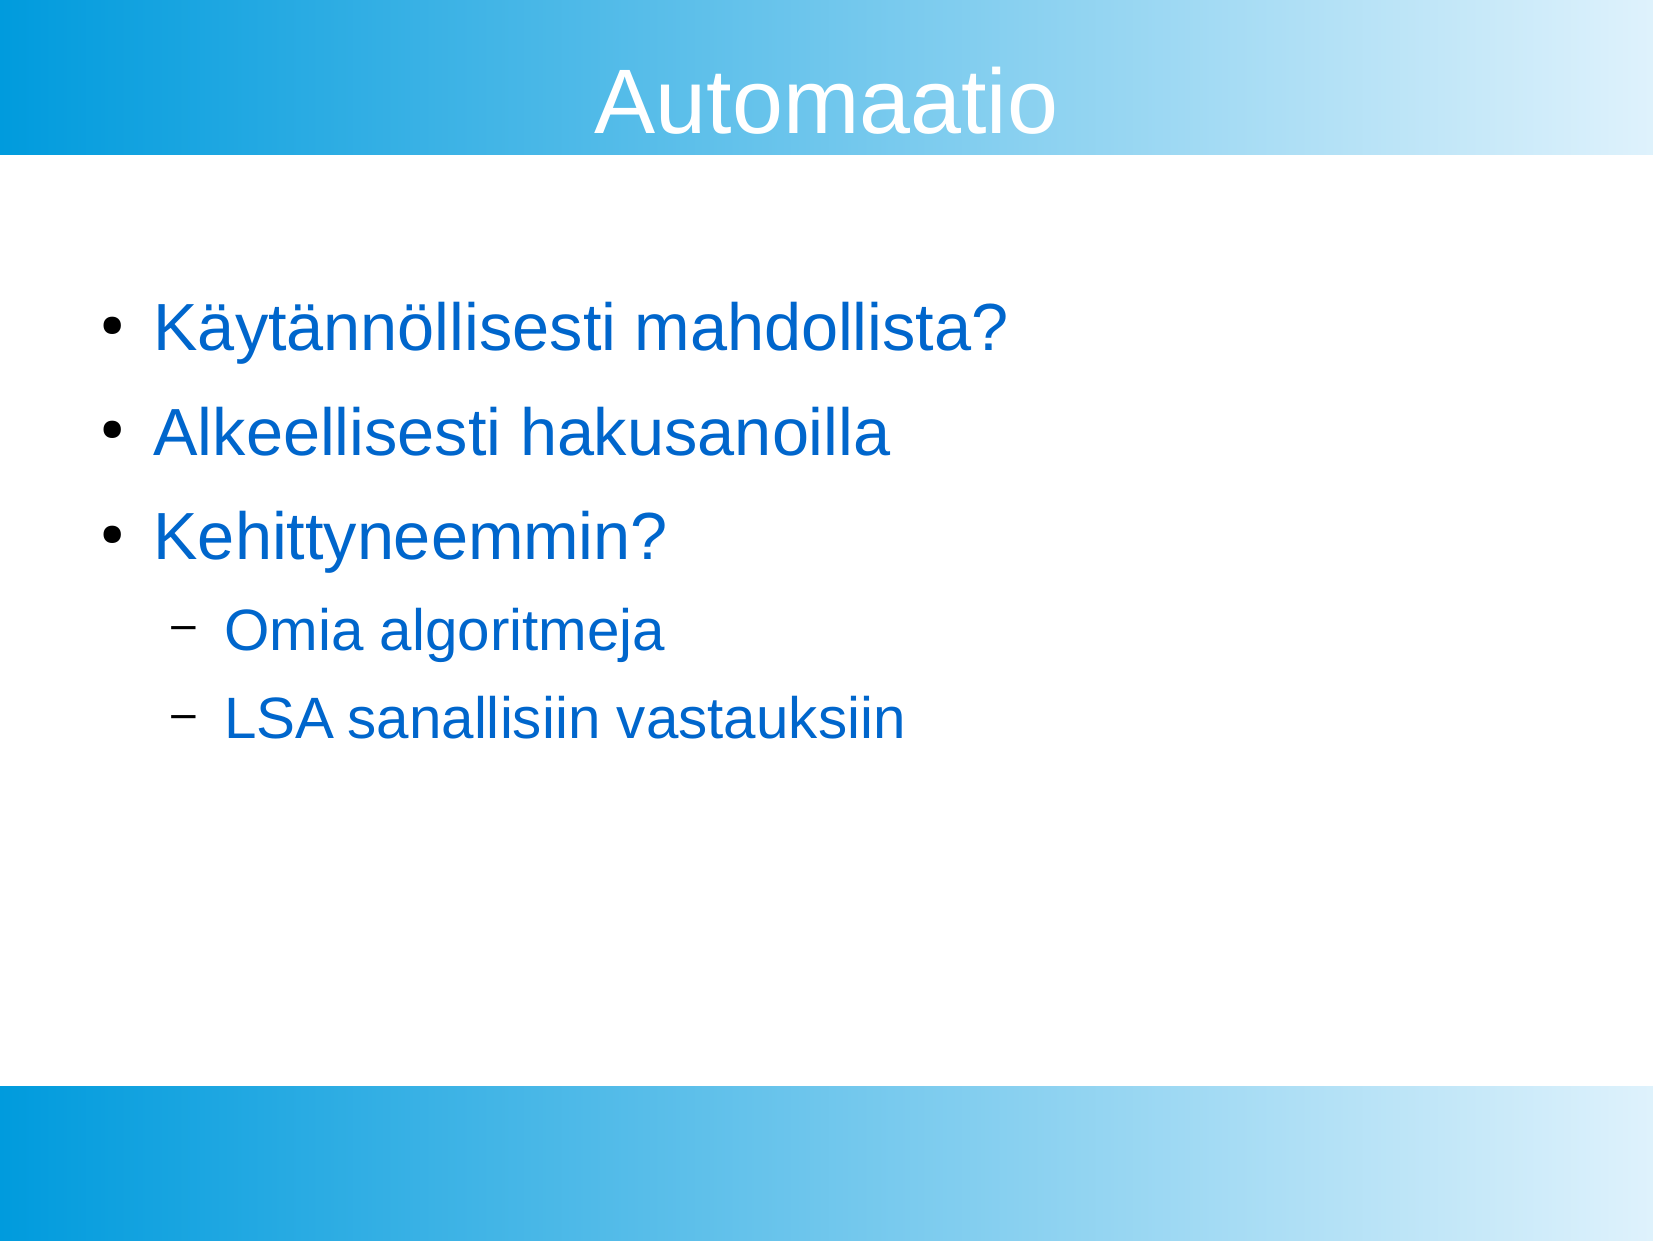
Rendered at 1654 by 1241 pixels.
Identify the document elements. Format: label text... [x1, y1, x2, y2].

list Käytännöllisesti mahdollista? Alkeellisesti hakusanoilla Kehittyneemmin? Omia algoritmeja LSA sanallisiin vastauksiin [82, 290, 1571, 1010]
title Automaatio [82, 49, 1571, 155]
